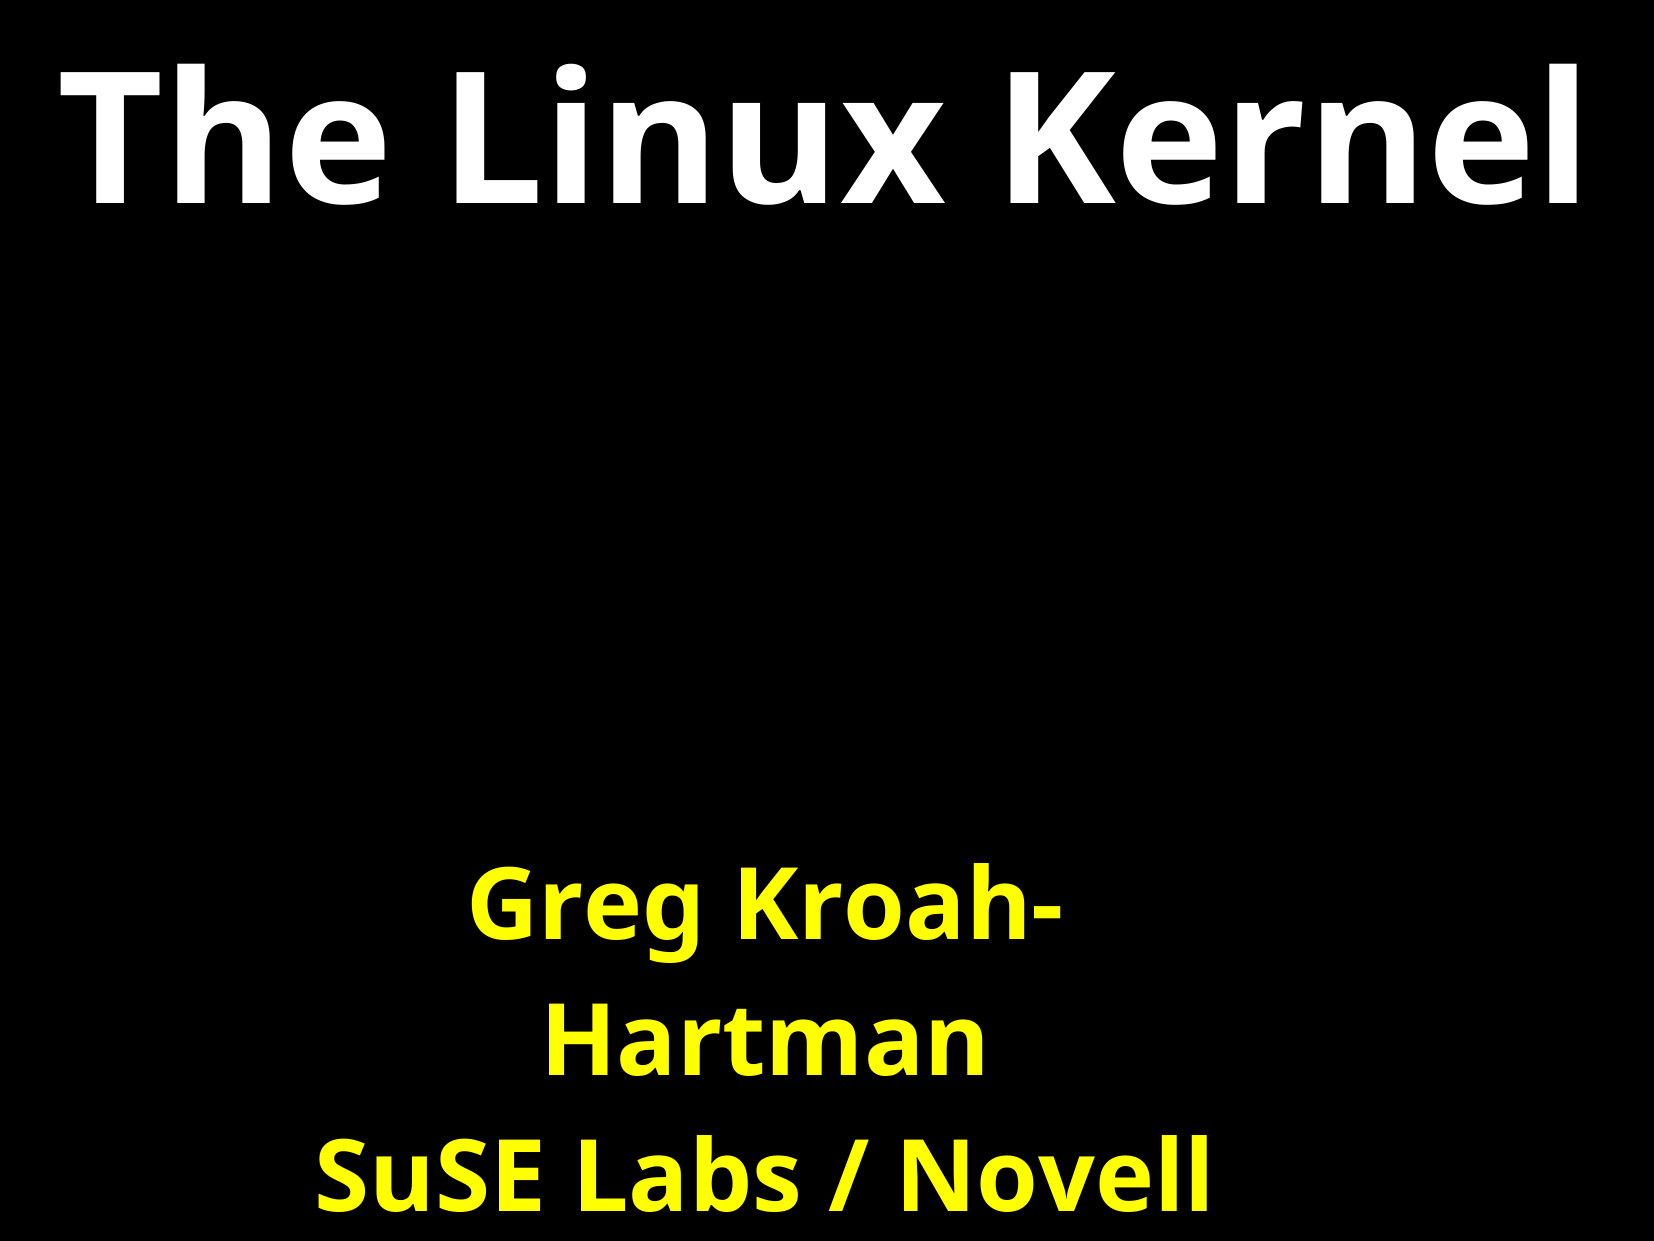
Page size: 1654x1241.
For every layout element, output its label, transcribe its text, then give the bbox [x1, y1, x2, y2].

text_box [0, 0, 1654, 1241]
text_box Greg Kroah-Hartman SuSE Labs / Novell [300, 825, 1313, 1081]
text_box The Linux Kernel [0, 0, 1651, 413]
